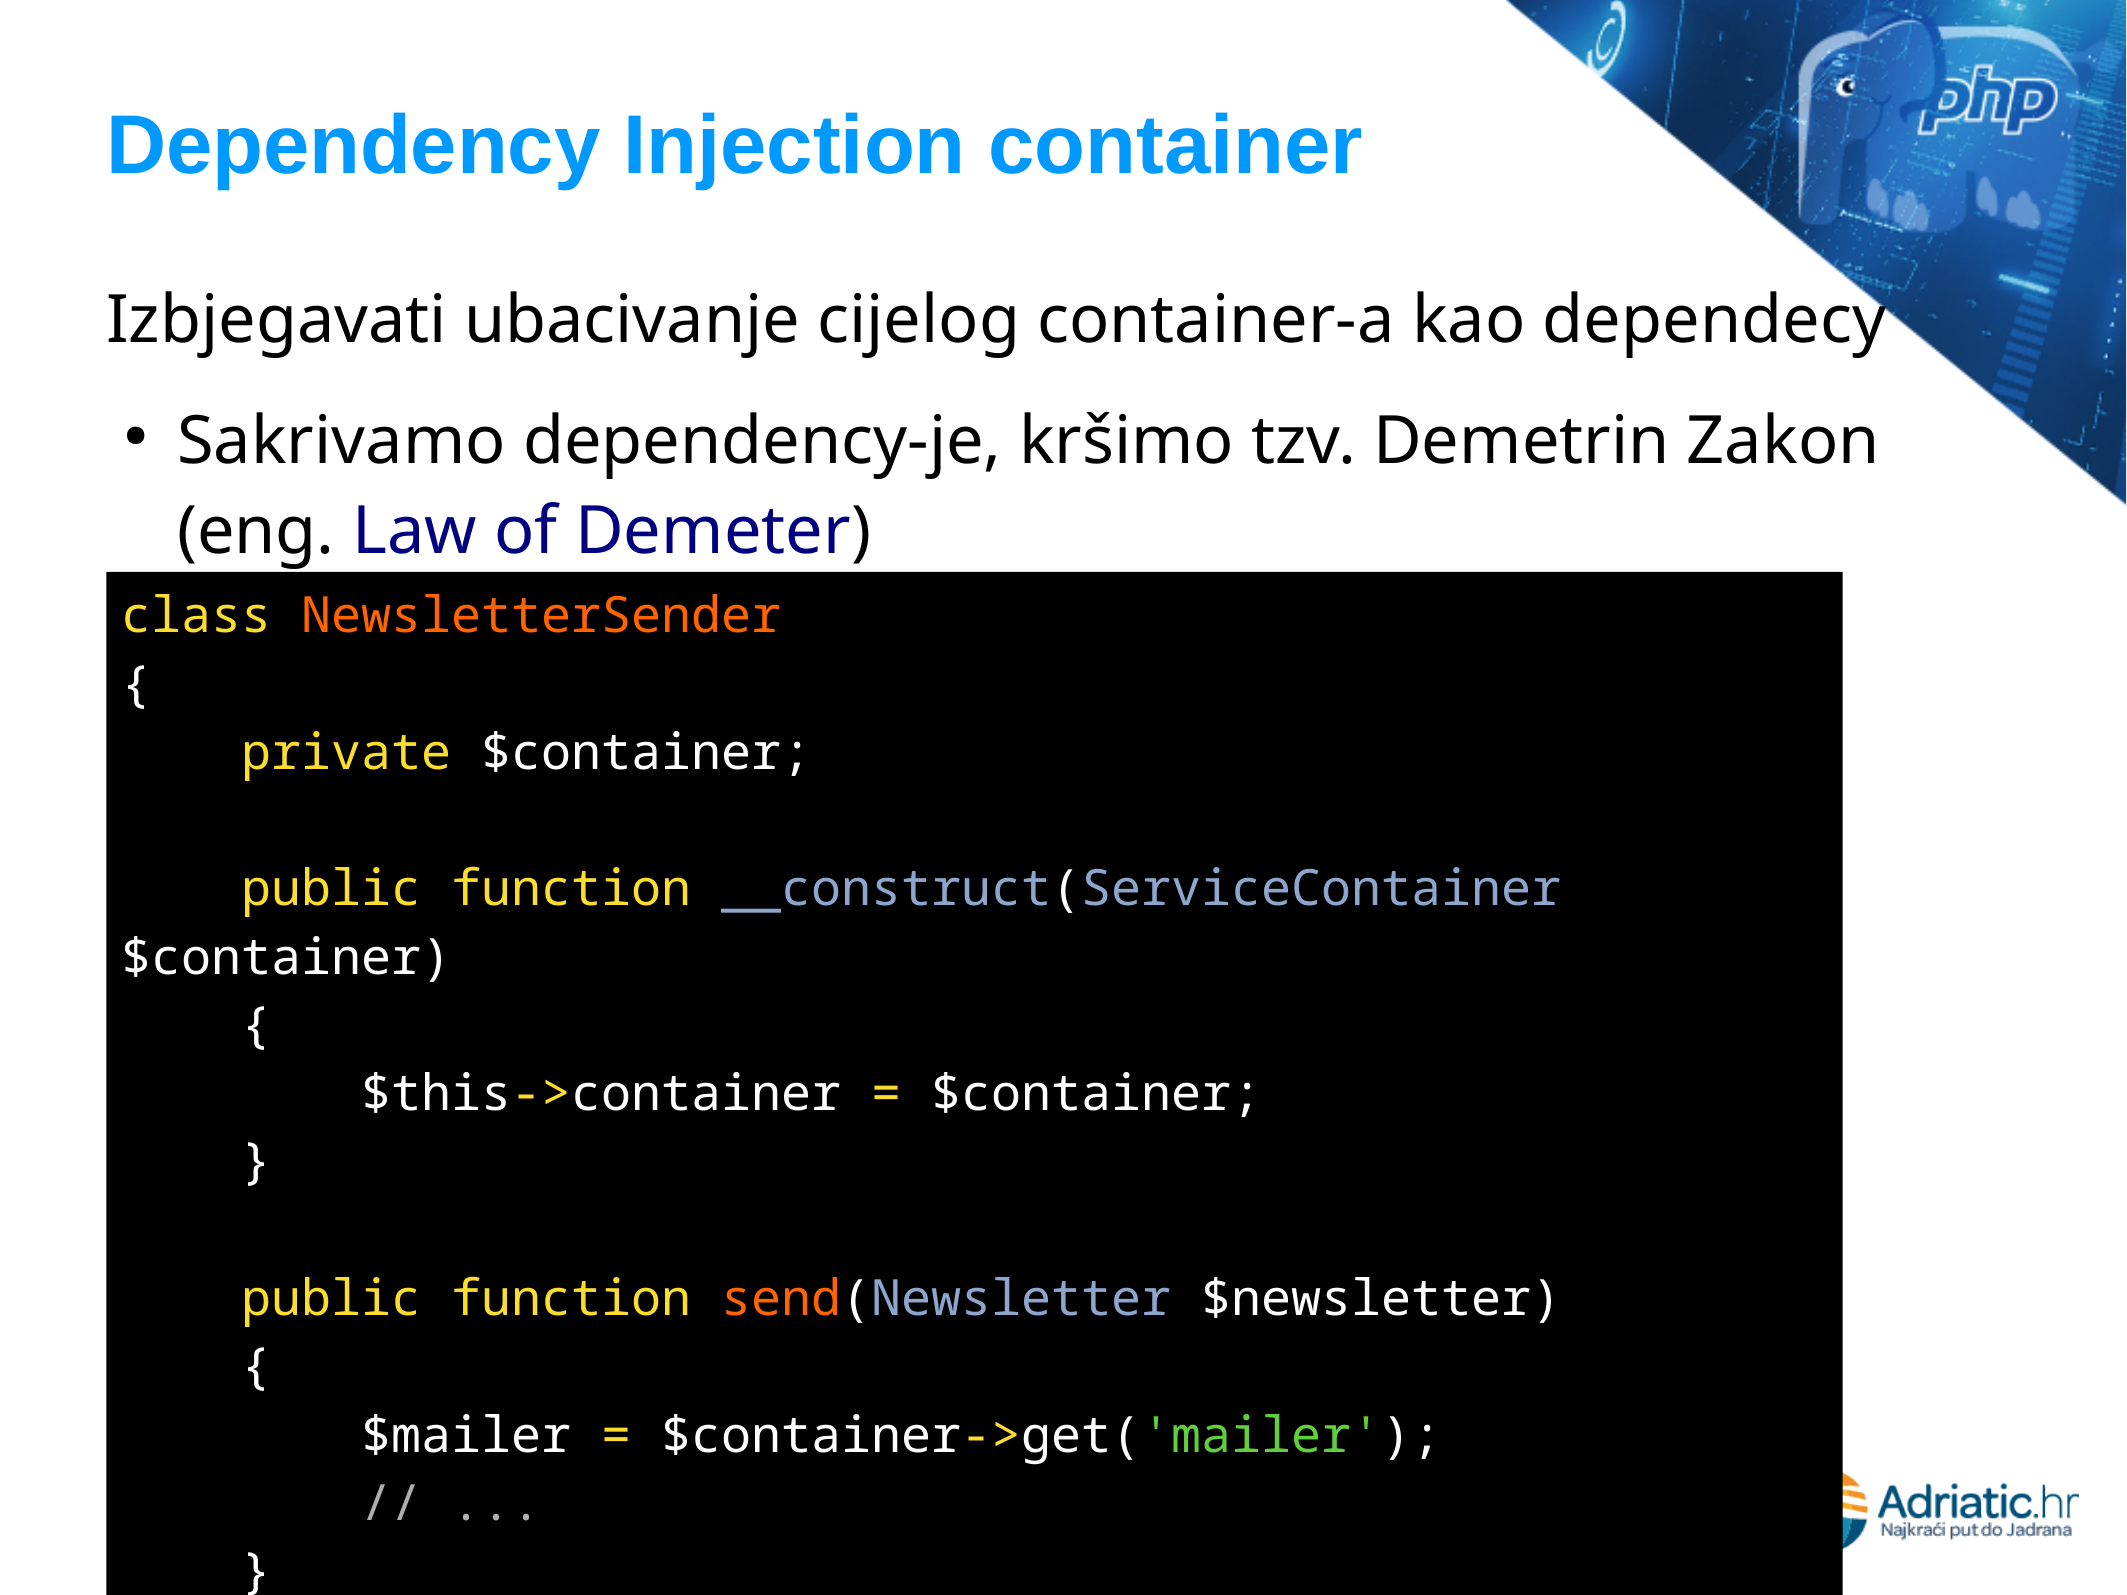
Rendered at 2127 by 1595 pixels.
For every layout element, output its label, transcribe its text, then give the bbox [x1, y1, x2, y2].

list Izbjegavati ubacivanje cijelog container-a kao dependecy Sakrivamo dependency-je, kršimo tzv. Demetrin Zakon (eng. Law of Demeter) [106, 271, 2020, 1453]
title Dependency Injection container [106, 70, 1630, 219]
picture [1843, 1470, 2079, 1552]
picture [1505, 0, 2127, 625]
text_box class NewsletterSender { private $container; public function __construct(ServiceContainer $container) { $this->container = $container; } public function send(Newsletter $newsletter) { $mailer = $container->get('mailer'); // ... } } [106, 571, 1843, 1465]
